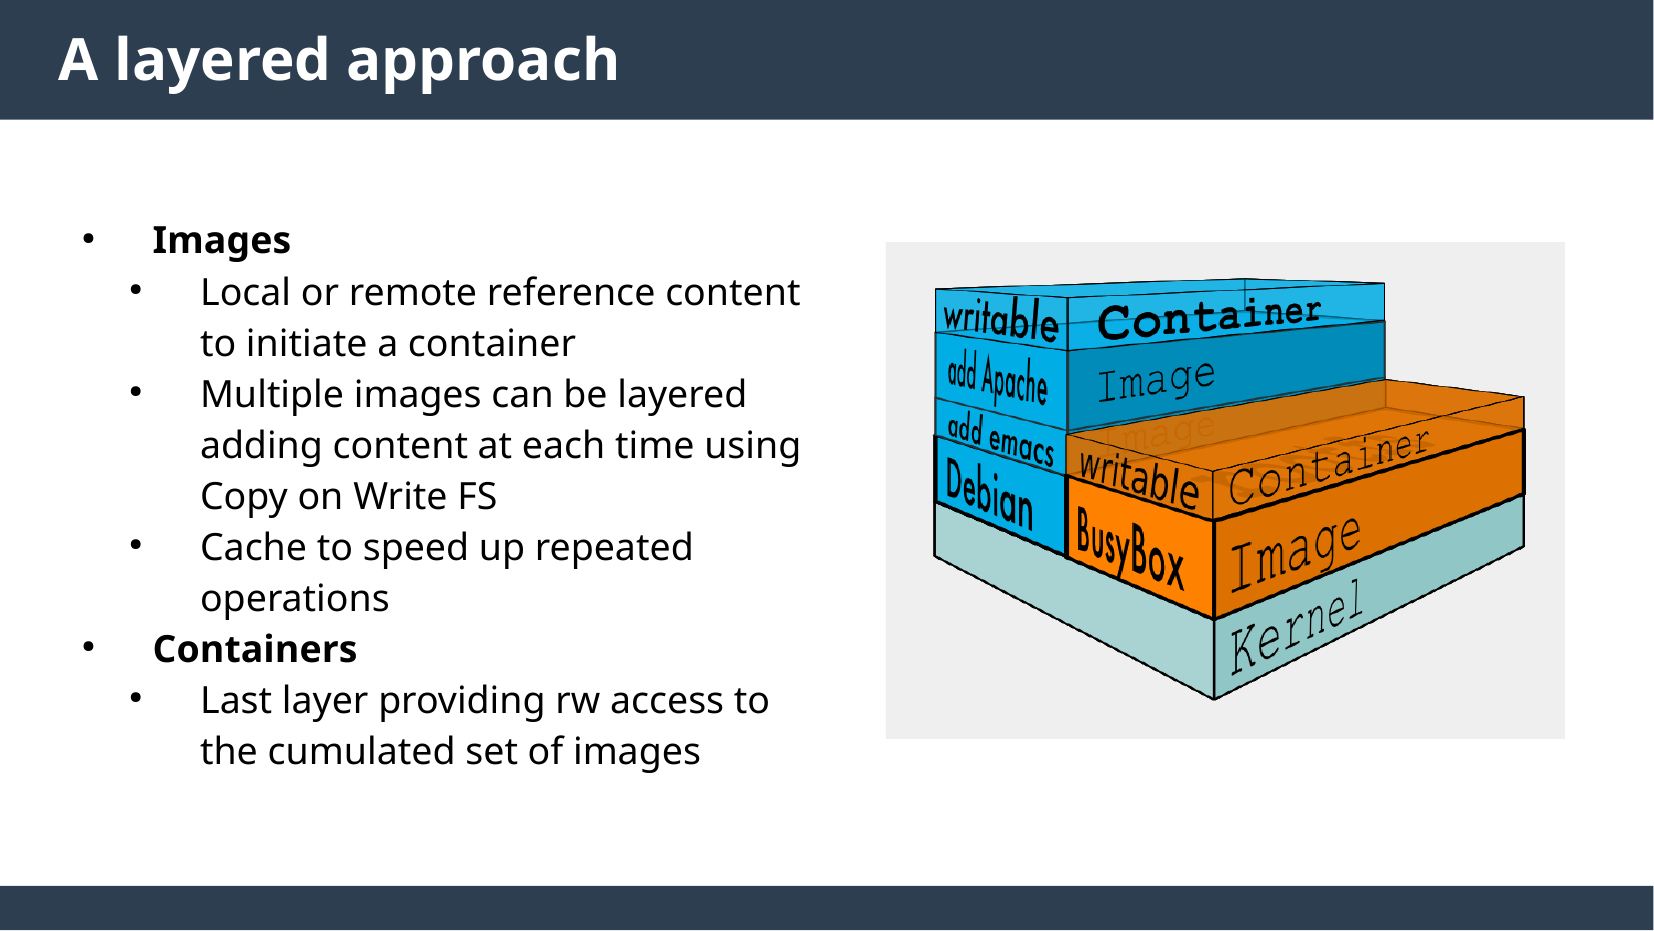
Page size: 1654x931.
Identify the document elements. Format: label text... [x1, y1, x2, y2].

title A layered approach [59, 1, 1595, 120]
picture [885, 242, 1565, 739]
text_box Images Local or remote reference content to initiate a container Multiple images can be layered adding content at each time using Copy on Write FS Cache to speed up repeated operations Containers Last layer providing rw access to the cumulated set of images [55, 206, 827, 766]
